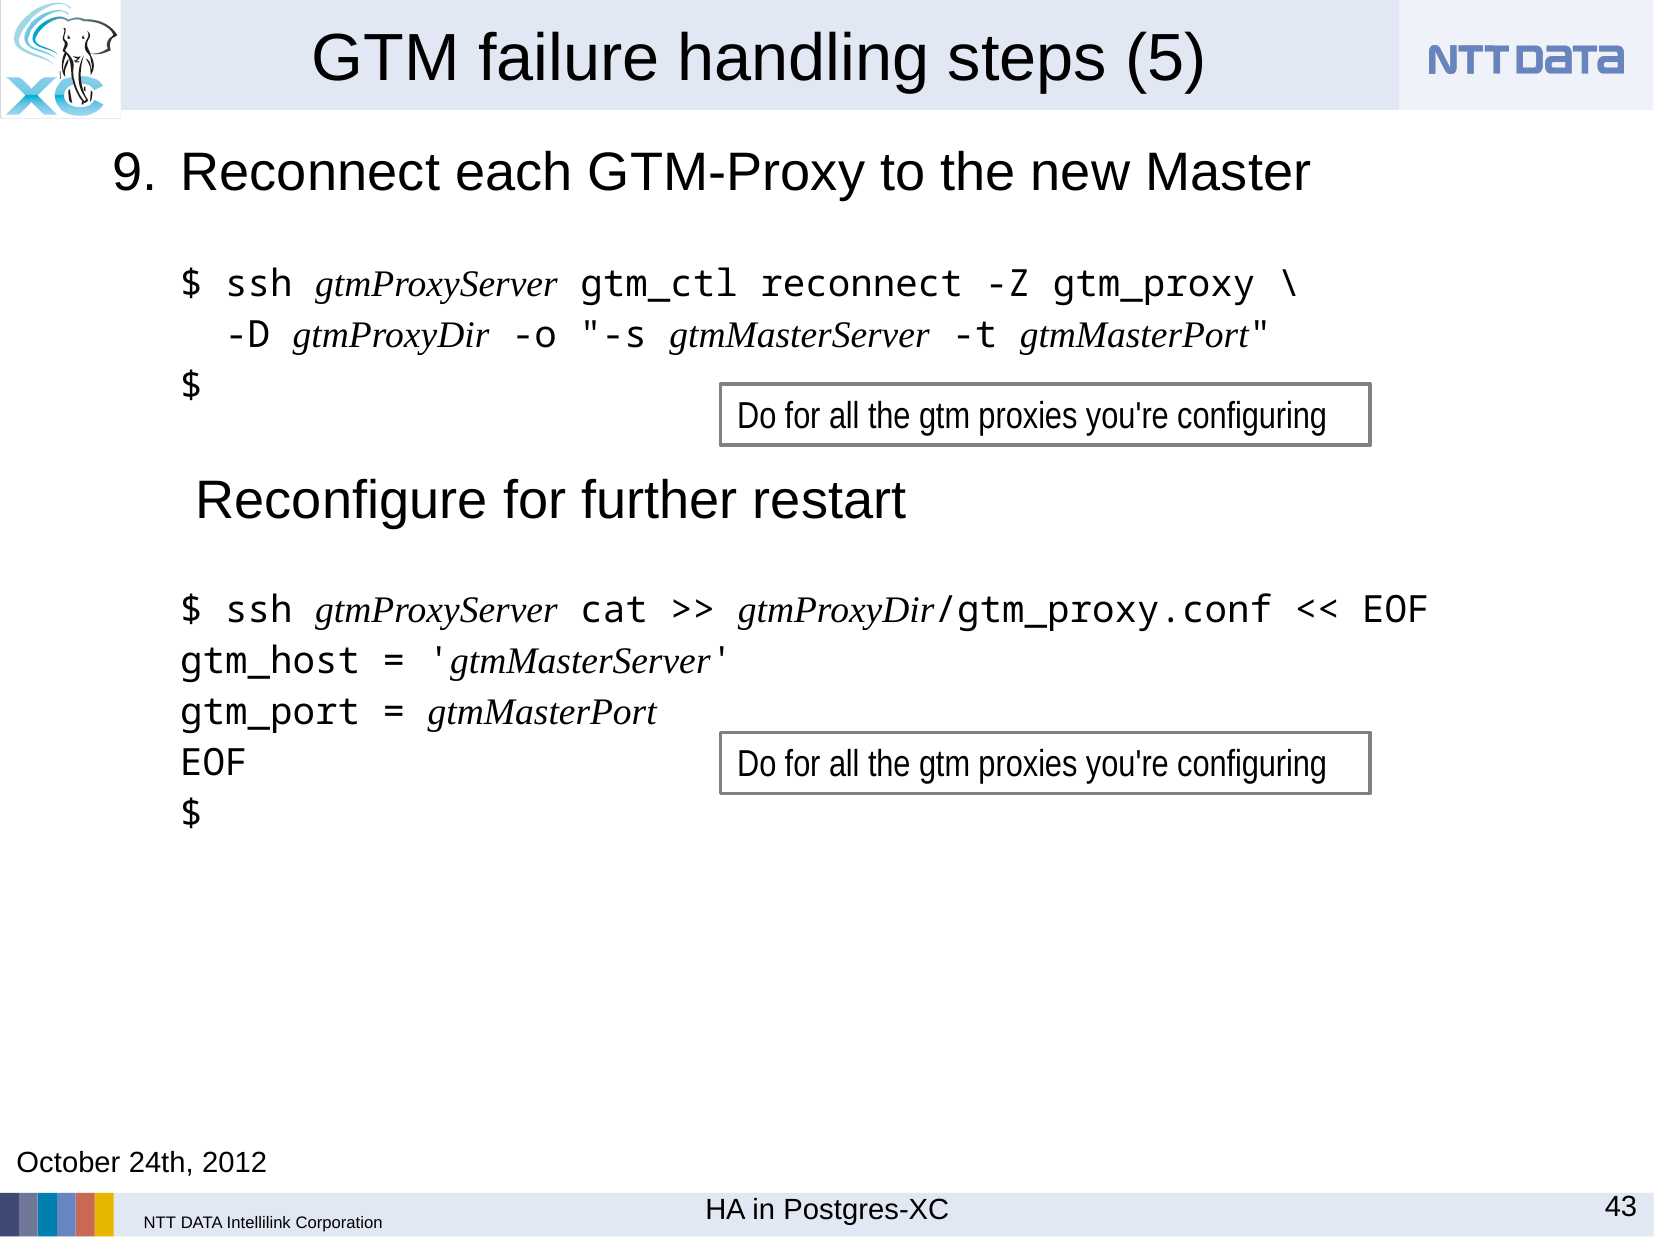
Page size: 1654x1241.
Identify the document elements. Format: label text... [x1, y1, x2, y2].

picture [0, 0, 121, 119]
picture [1429, 45, 1624, 74]
text_box $ ssh gtmProxyServer gtm_ctl reconnect -Z gtm_proxy \ -D gtmProxyDir -o "-s gtmMasterServer -t gtmMasterPort" $ [165, 249, 1583, 402]
text_box Do for all the gtm proxies you're configuring [720, 383, 1371, 446]
title GTM failure handling steps (5) [120, 3, 1399, 110]
text_box $ ssh gtmProxyServer cat >> gtmProxyDir/gtm_proxy.conf << EOF gtm_host = 'gtmMasterServer' gtm_port = gtmMasterPort EOF $ [165, 575, 1583, 794]
list Reconnect each GTM-Proxy to the new Master Reconfigure for further restart [94, 141, 1583, 556]
text_box Do for all the gtm proxies you're configuring [720, 732, 1371, 794]
